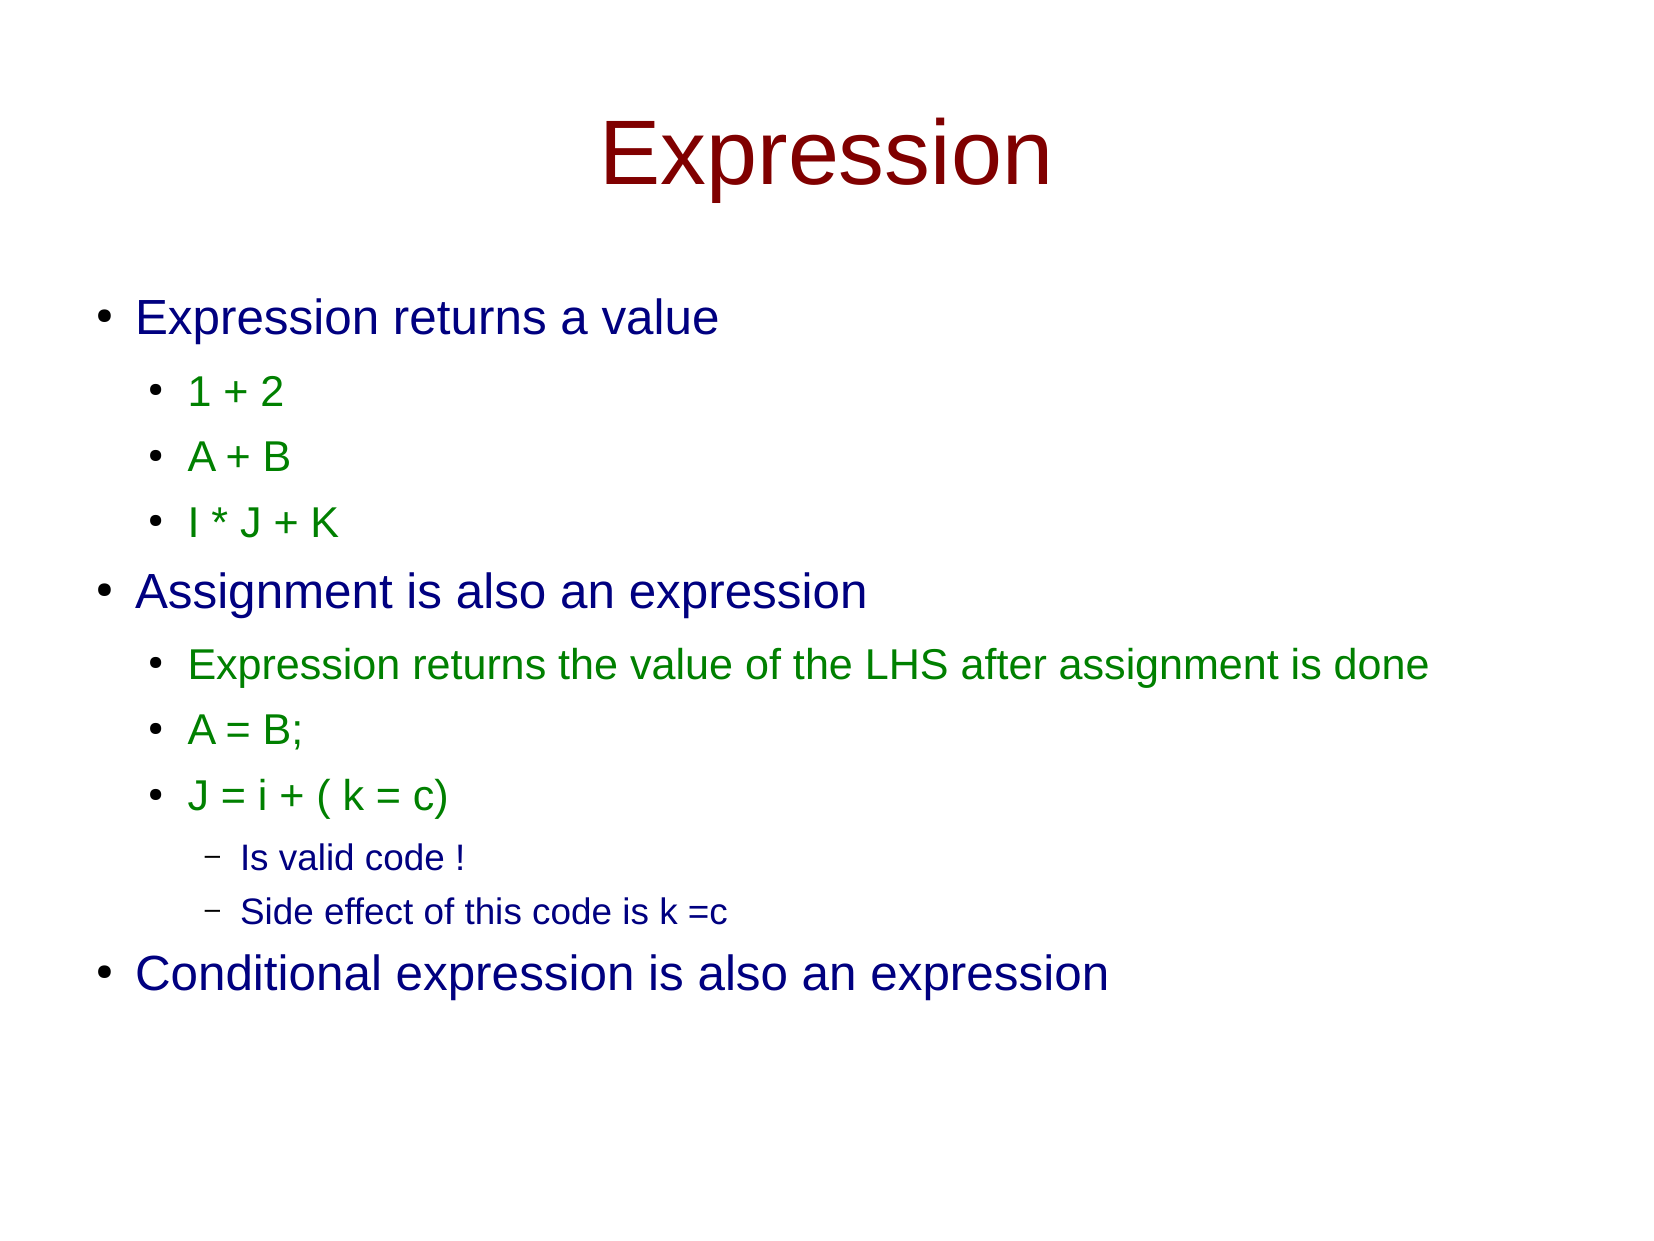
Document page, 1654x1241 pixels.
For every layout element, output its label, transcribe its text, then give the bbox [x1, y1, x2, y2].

title Expression [82, 49, 1571, 257]
list Expression returns a value 1 + 2 A + B I * J + K Assignment is also an expression Expression returns the value of the LHS after assignment is done A = B; J = i + ( k = c) Is valid code ! Side effect of this code is k =c Conditional expression is also an expression [82, 290, 1571, 1010]
